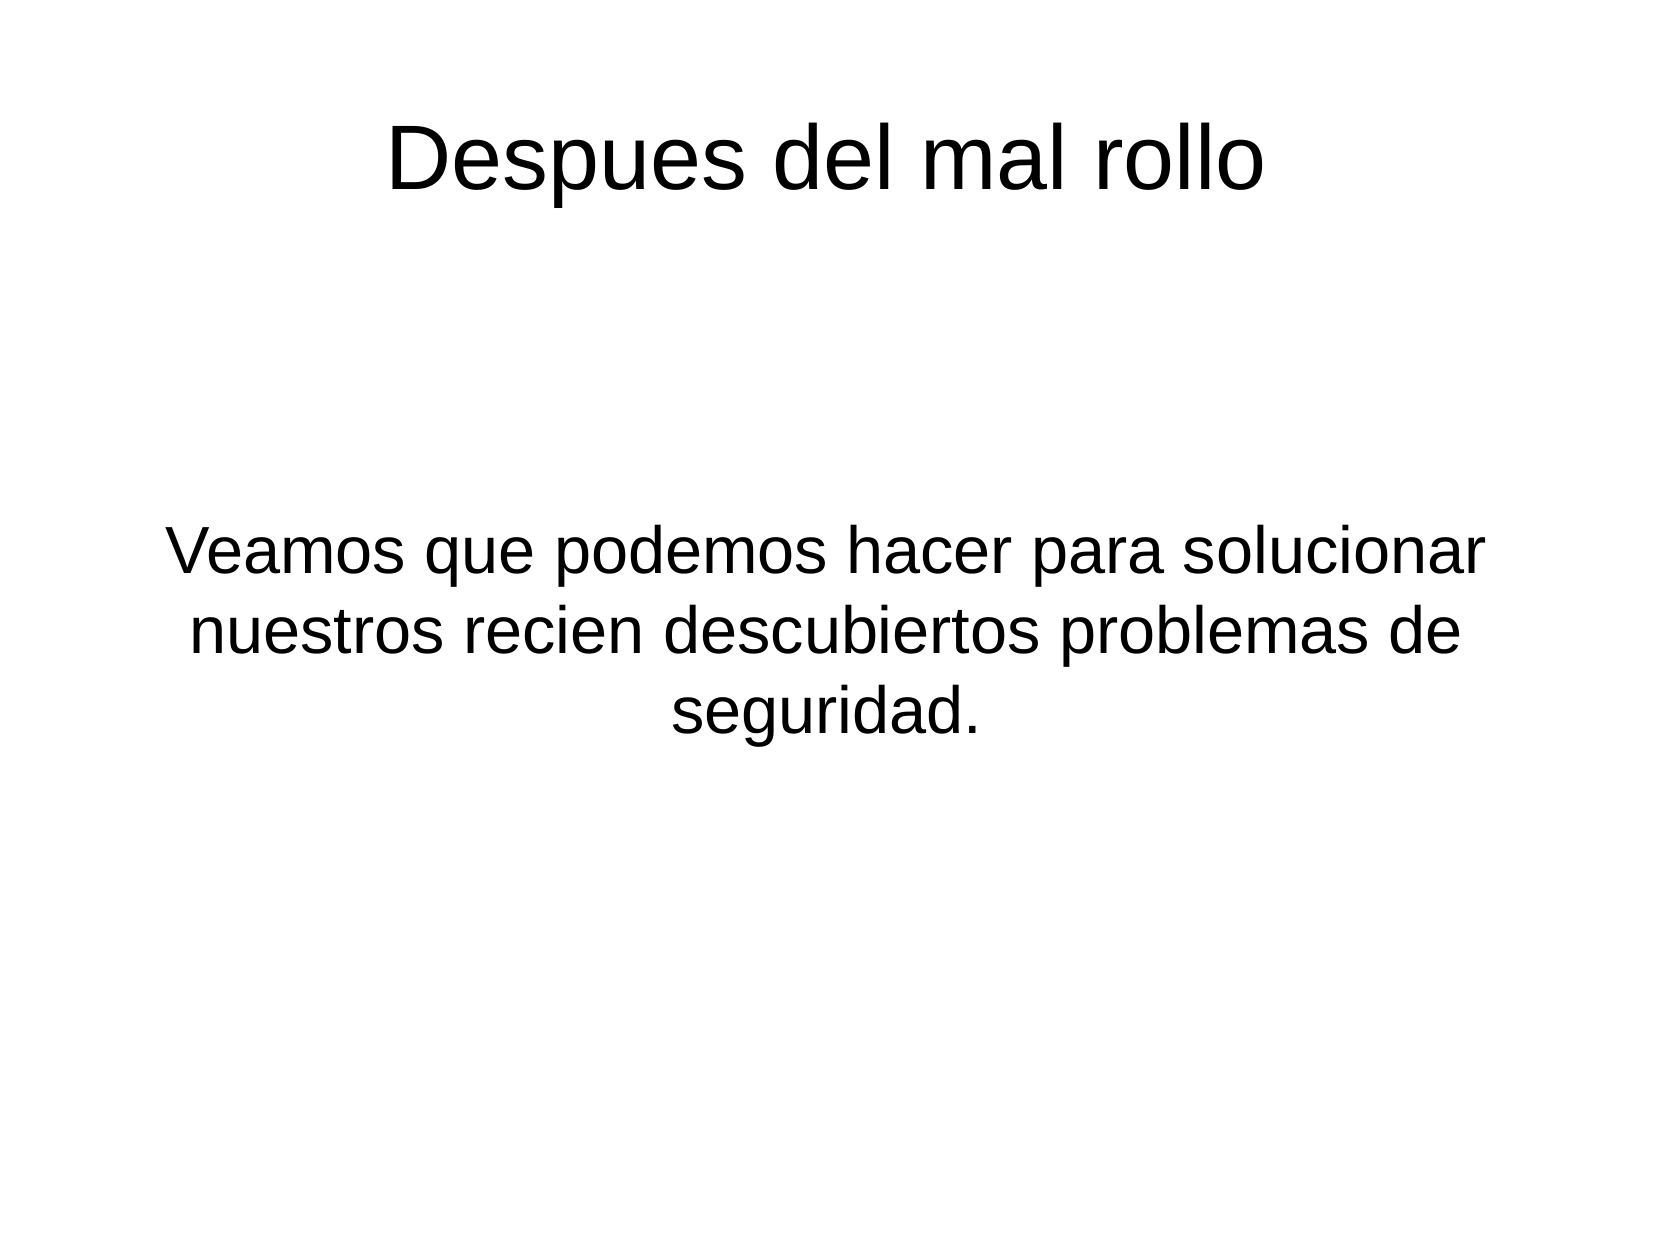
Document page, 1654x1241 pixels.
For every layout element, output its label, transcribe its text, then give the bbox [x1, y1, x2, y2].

text_box Despues del mal rollo [82, 49, 1571, 257]
text_box Veamos que podemos hacer para solucionar nuestros recien descubiertos problemas de seguridad. [82, 290, 1571, 1010]
